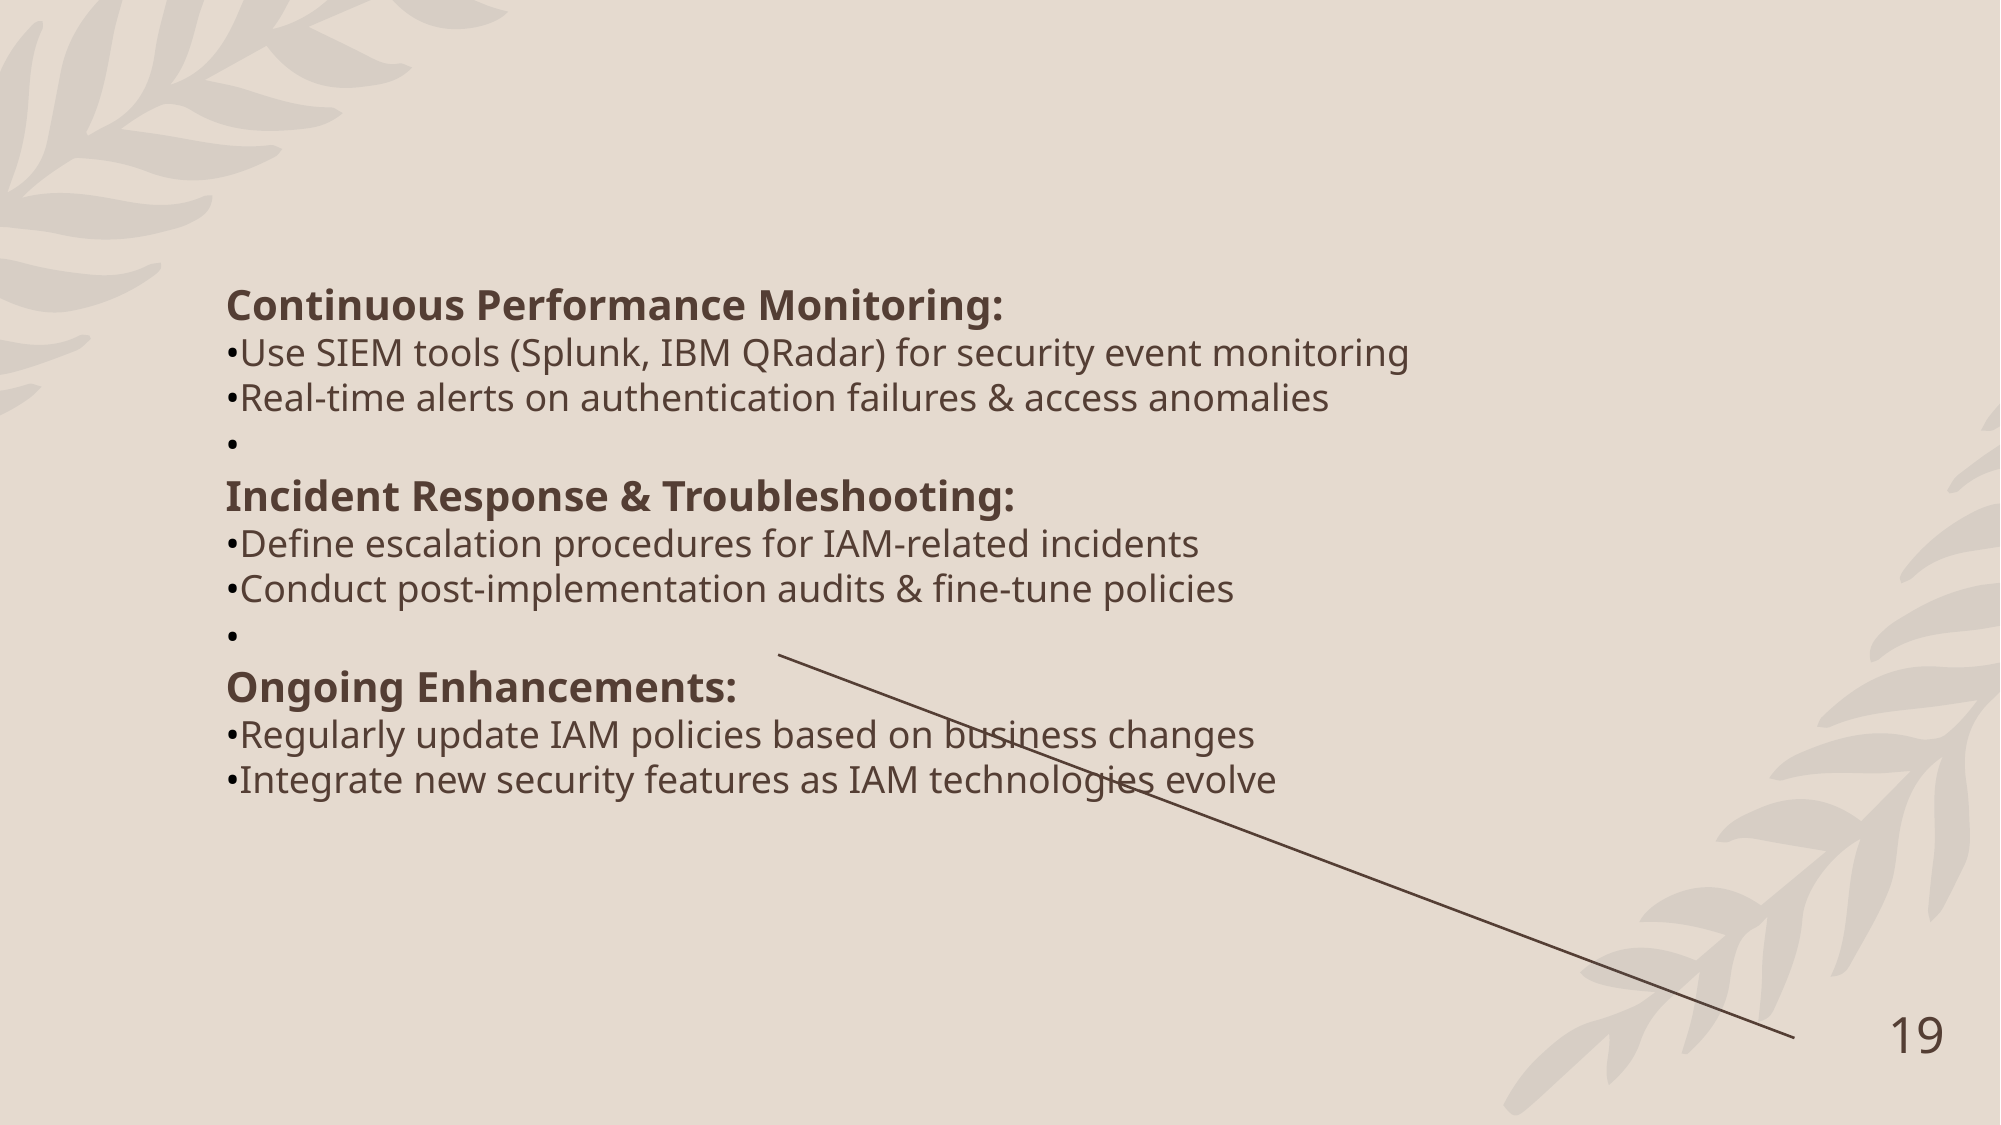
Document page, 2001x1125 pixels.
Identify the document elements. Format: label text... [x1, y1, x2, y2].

list Continuous Performance Monitoring: Use SIEM tools (Splunk, IBM QRadar) for security event monitoring Real-time alerts on authentication failures & access anomalies Incident Response & Troubleshooting: Define escalation procedures for IAM-related incidents Conduct post-implementation audits & fine-tune policies Ongoing Enhancements: Regularly update IAM policies based on business changes Integrate new security features as IAM technologies evolve [210, 277, 1455, 848]
text_box ‹#› [1862, 964, 1971, 1112]
